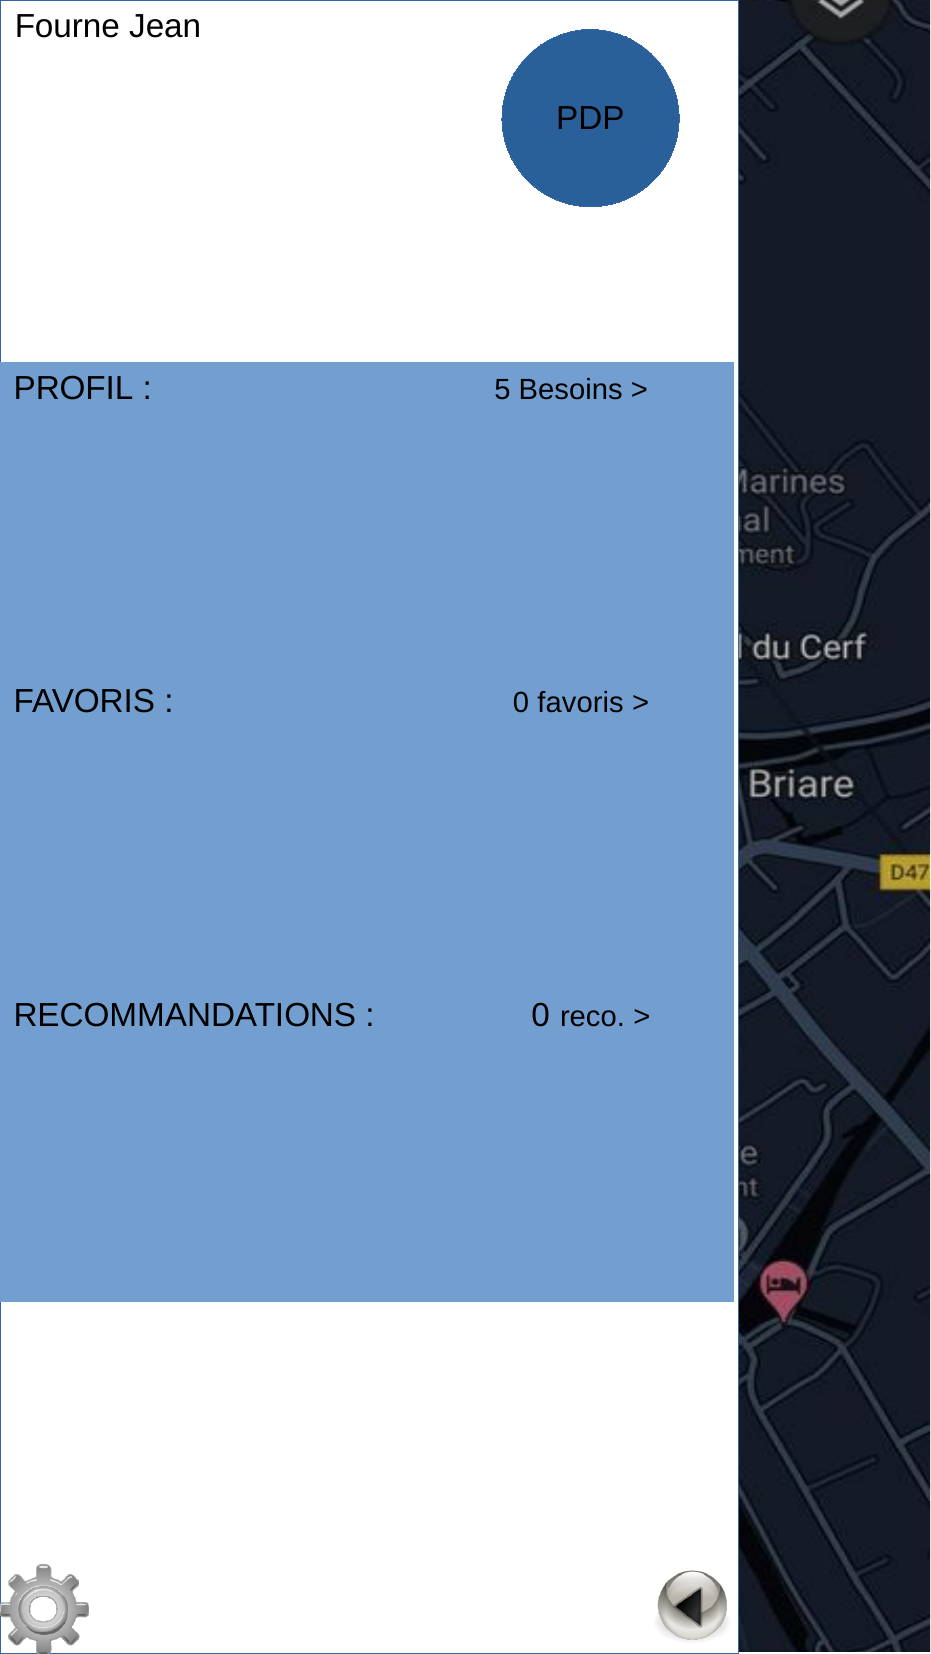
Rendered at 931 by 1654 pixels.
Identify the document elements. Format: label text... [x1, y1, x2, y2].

text_box PDP [501, 29, 680, 207]
picture [0, 1564, 89, 1654]
table_header PROFIL : 5 Besoins > [0, 362, 734, 676]
table_cell FAVORIS : 0 favoris > [0, 676, 734, 989]
text_box Fourne Jean [0, 0, 739, 52]
picture [649, 0, 931, 1654]
table_cell RECOMMANDATIONS : 0 reco. > [0, 989, 734, 1302]
text_box [0, 52, 739, 1654]
